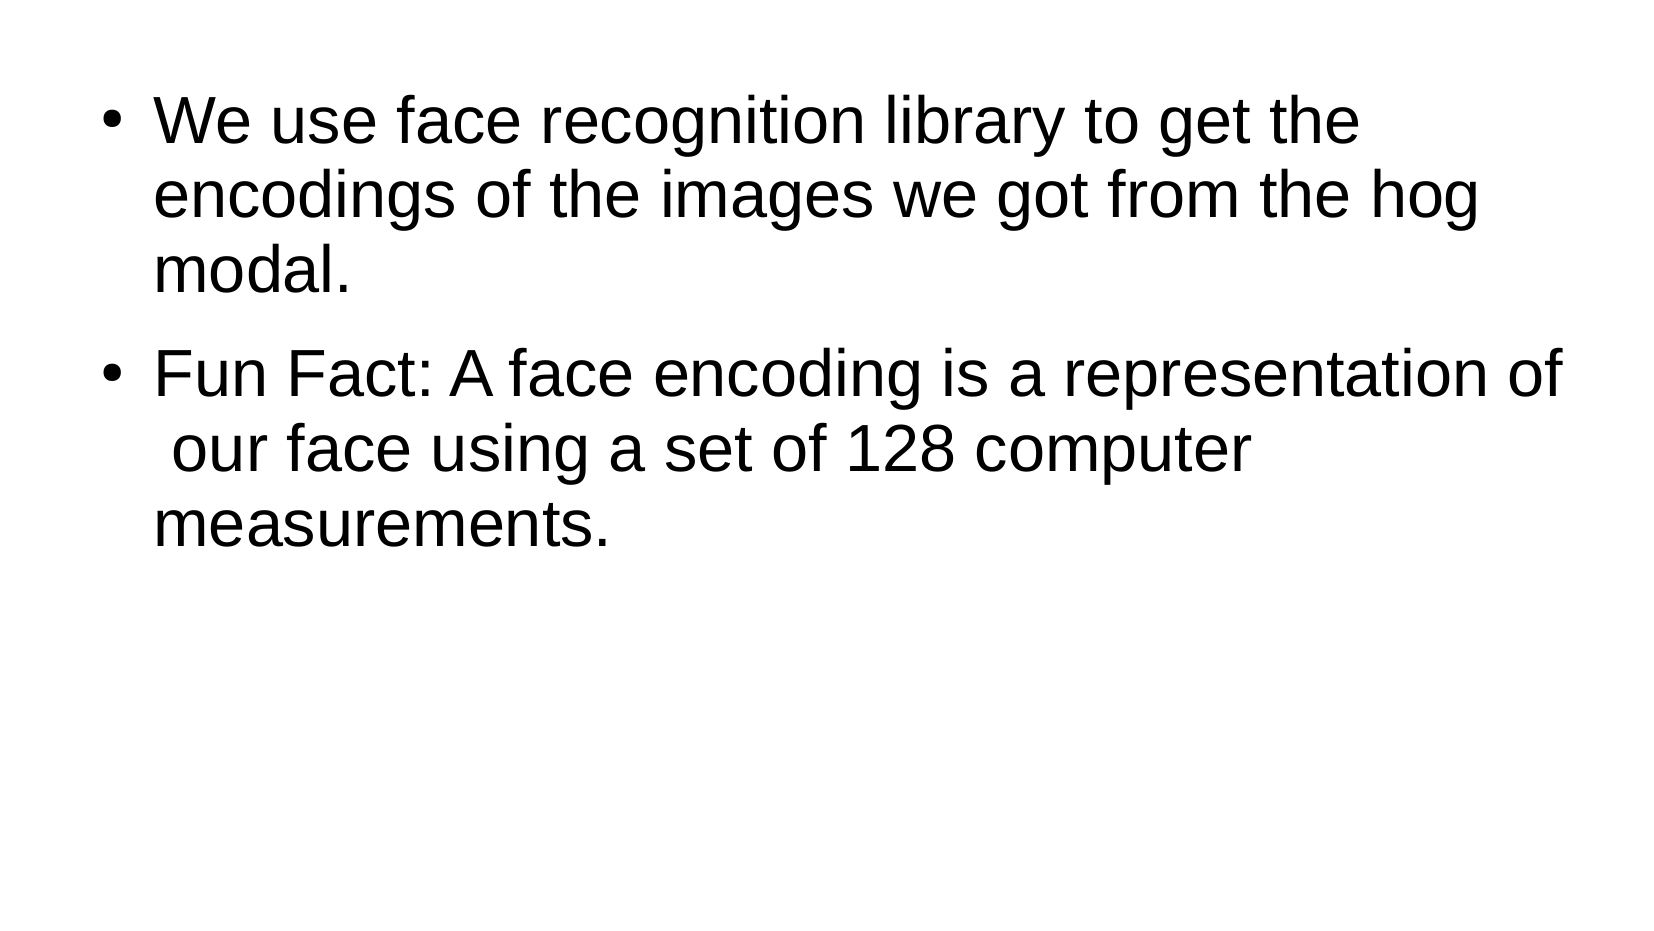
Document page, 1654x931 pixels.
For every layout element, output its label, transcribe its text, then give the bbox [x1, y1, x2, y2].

list We use face recognition library to get the encodings of the images we got from the hog modal. Fun Fact: A face encoding is a representation of our face using a set of 128 computer measurements. [82, 82, 1571, 758]
